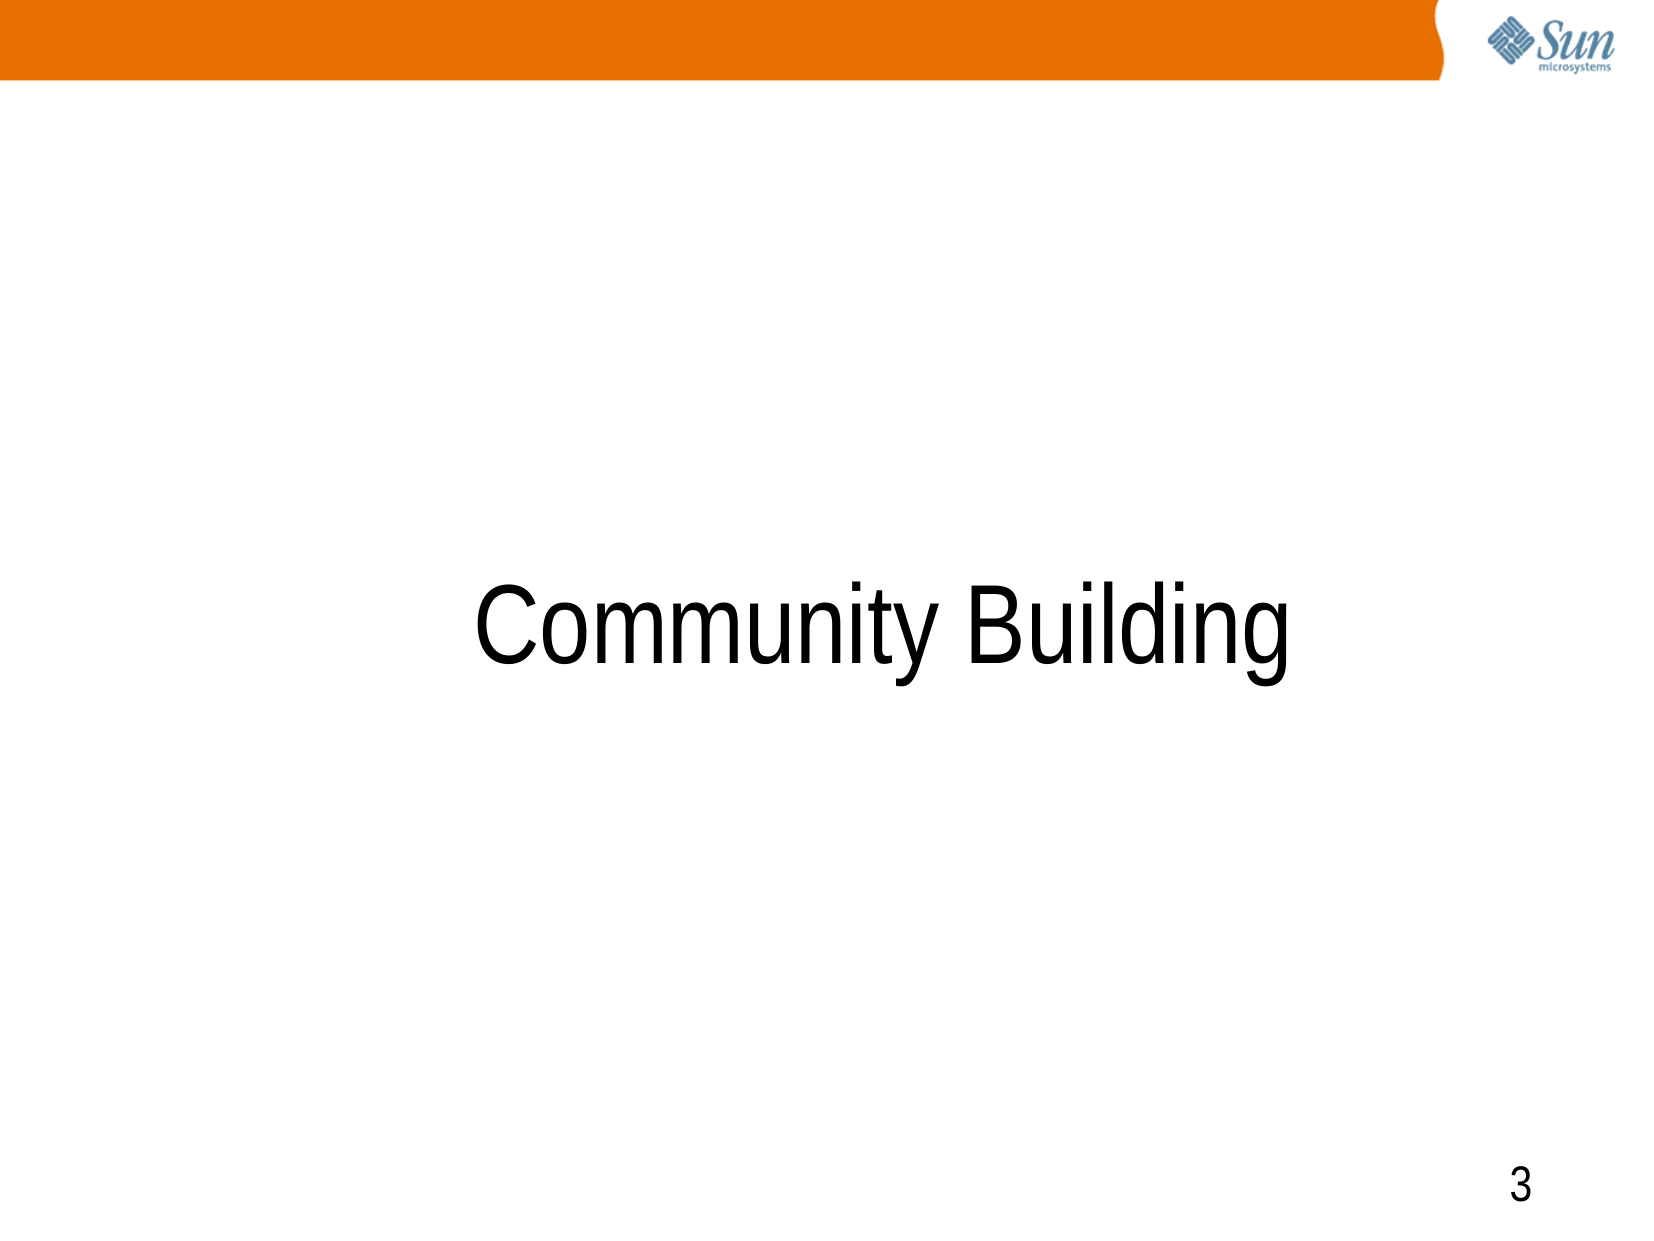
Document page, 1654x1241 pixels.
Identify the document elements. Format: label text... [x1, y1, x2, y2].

picture [0, 0, 1654, 83]
list Community Building [71, 283, 1545, 1121]
